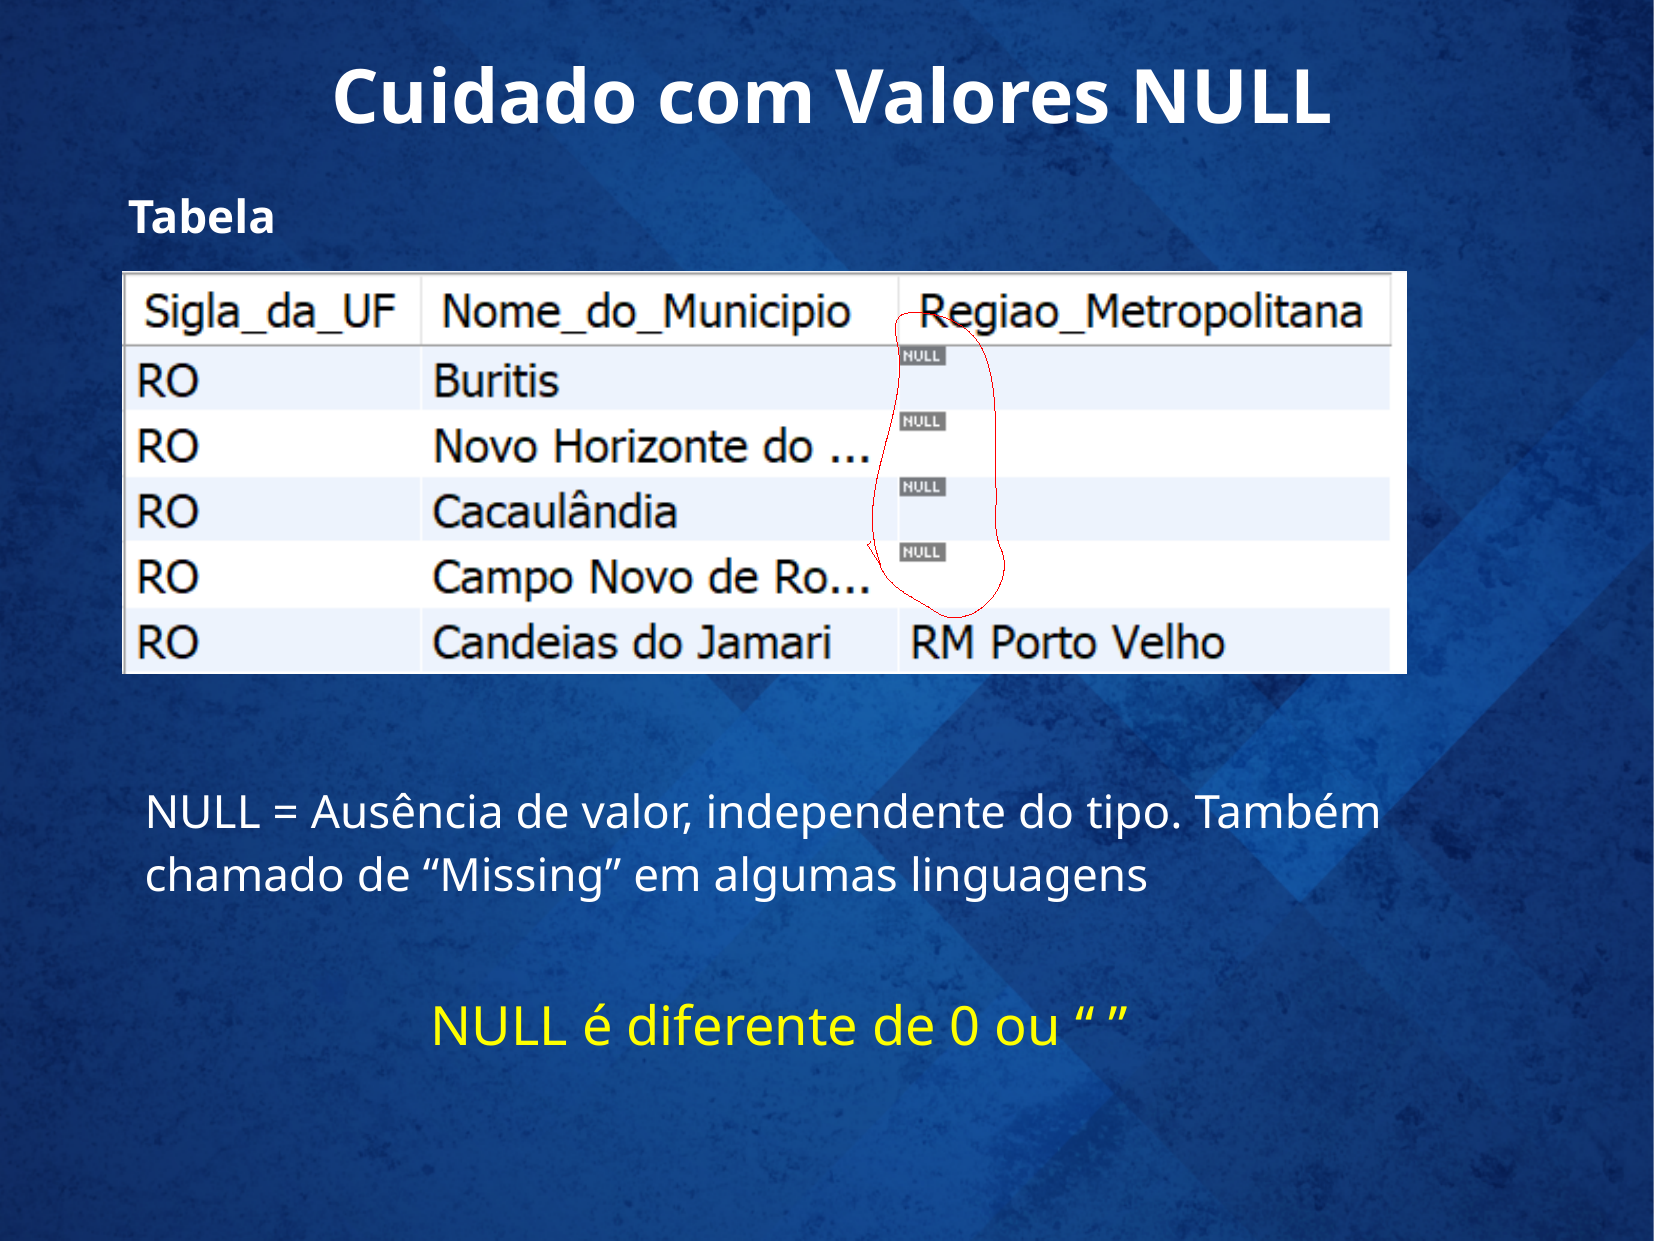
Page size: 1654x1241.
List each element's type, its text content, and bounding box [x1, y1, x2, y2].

text_box NULL = Ausência de valor, independente do tipo. Também chamado de “Missing” em algumas linguagens [129, 772, 1536, 934]
picture [0, 0, 1654, 1241]
text_box Cuidado com Valores NULL [153, 35, 1512, 189]
text_box Tabela [113, 177, 586, 257]
text_box NULL é diferente de 0 ou “ ” [366, 980, 1193, 1063]
